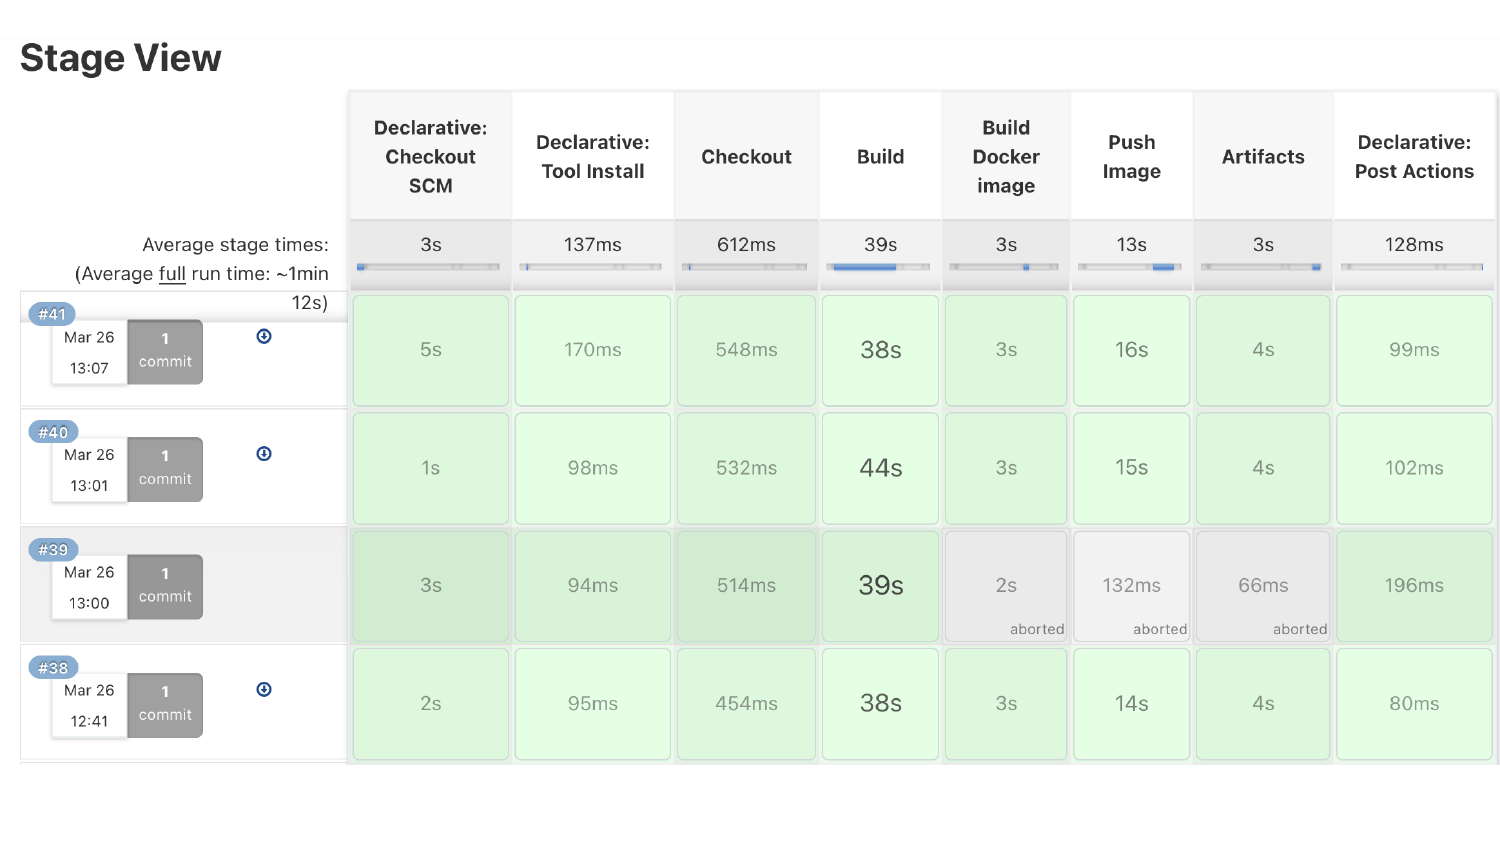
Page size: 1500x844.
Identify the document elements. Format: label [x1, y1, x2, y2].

picture [0, 38, 1500, 766]
